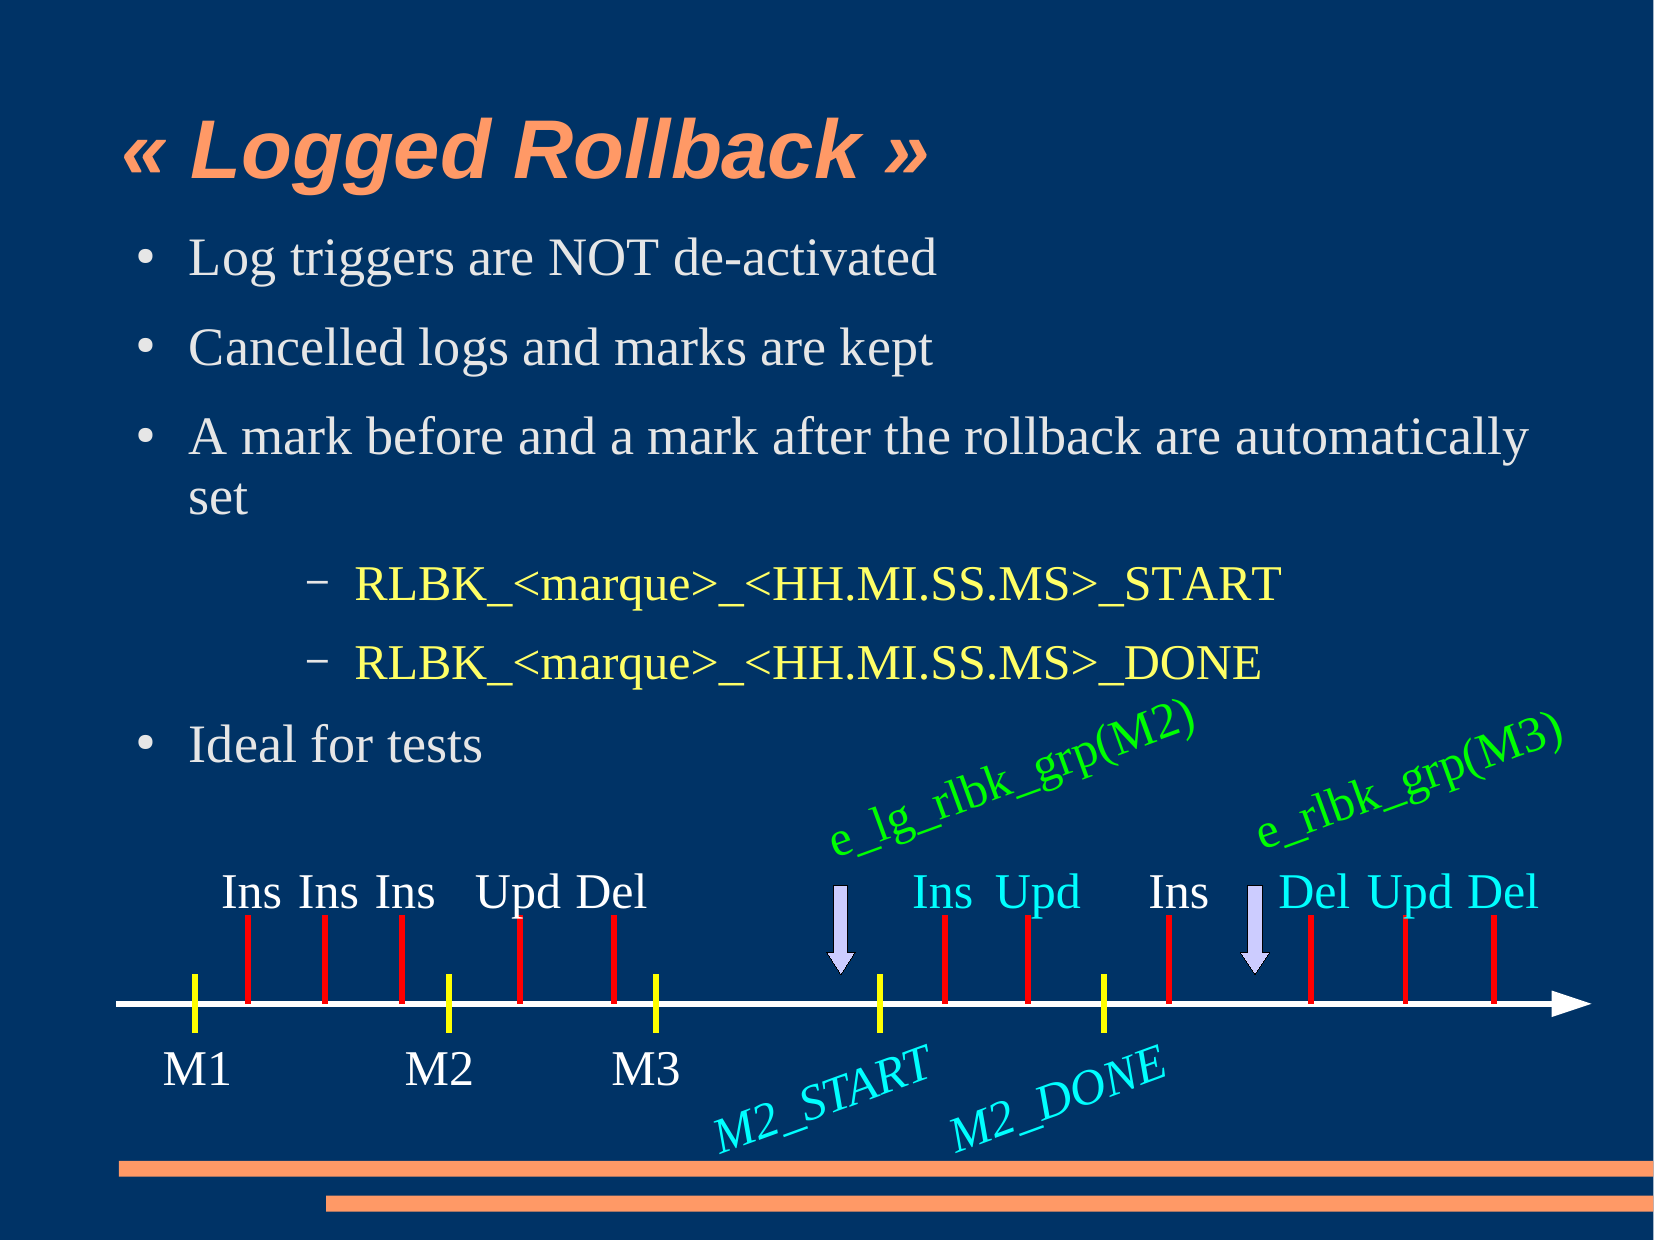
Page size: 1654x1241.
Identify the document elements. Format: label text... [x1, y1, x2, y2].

text_box Ins [206, 856, 283, 928]
text_box Del [1263, 856, 1366, 928]
text_box Ins [359, 856, 451, 928]
text_box Ins [283, 856, 359, 928]
title « Logged Rollback » [121, 46, 1534, 227]
text_box [1240, 885, 1270, 975]
text_box Upd [460, 856, 560, 928]
text_box M3 [596, 1033, 696, 1105]
text_box Ins [1133, 856, 1225, 928]
text_box Del [1468, 856, 1555, 928]
text_box e_rlbk_grp(M3) [1231, 686, 1587, 874]
text_box M1 [147, 1033, 247, 1105]
text_box M2 [389, 1033, 489, 1105]
text_box M2_DONE [924, 1021, 1191, 1176]
text_box M2_START [688, 1021, 957, 1177]
text_box e_lg_rlbk_grp(M2) [803, 672, 1220, 882]
text_box Ins [897, 856, 979, 928]
text_box Del [560, 856, 663, 928]
text_box Upd [979, 856, 1096, 928]
text_box Upd [1366, 856, 1468, 928]
list Log triggers are NOT de-activated Cancelled logs and marks are kept A mark before and a mark after the rollback are automatically set RLBK_<marque>_<HH.MI.SS.MS>_START RLBK_<marque>_<HH.MI.SS.MS>_DONE Ideal for tests [118, 227, 1595, 782]
text_box [826, 885, 856, 975]
